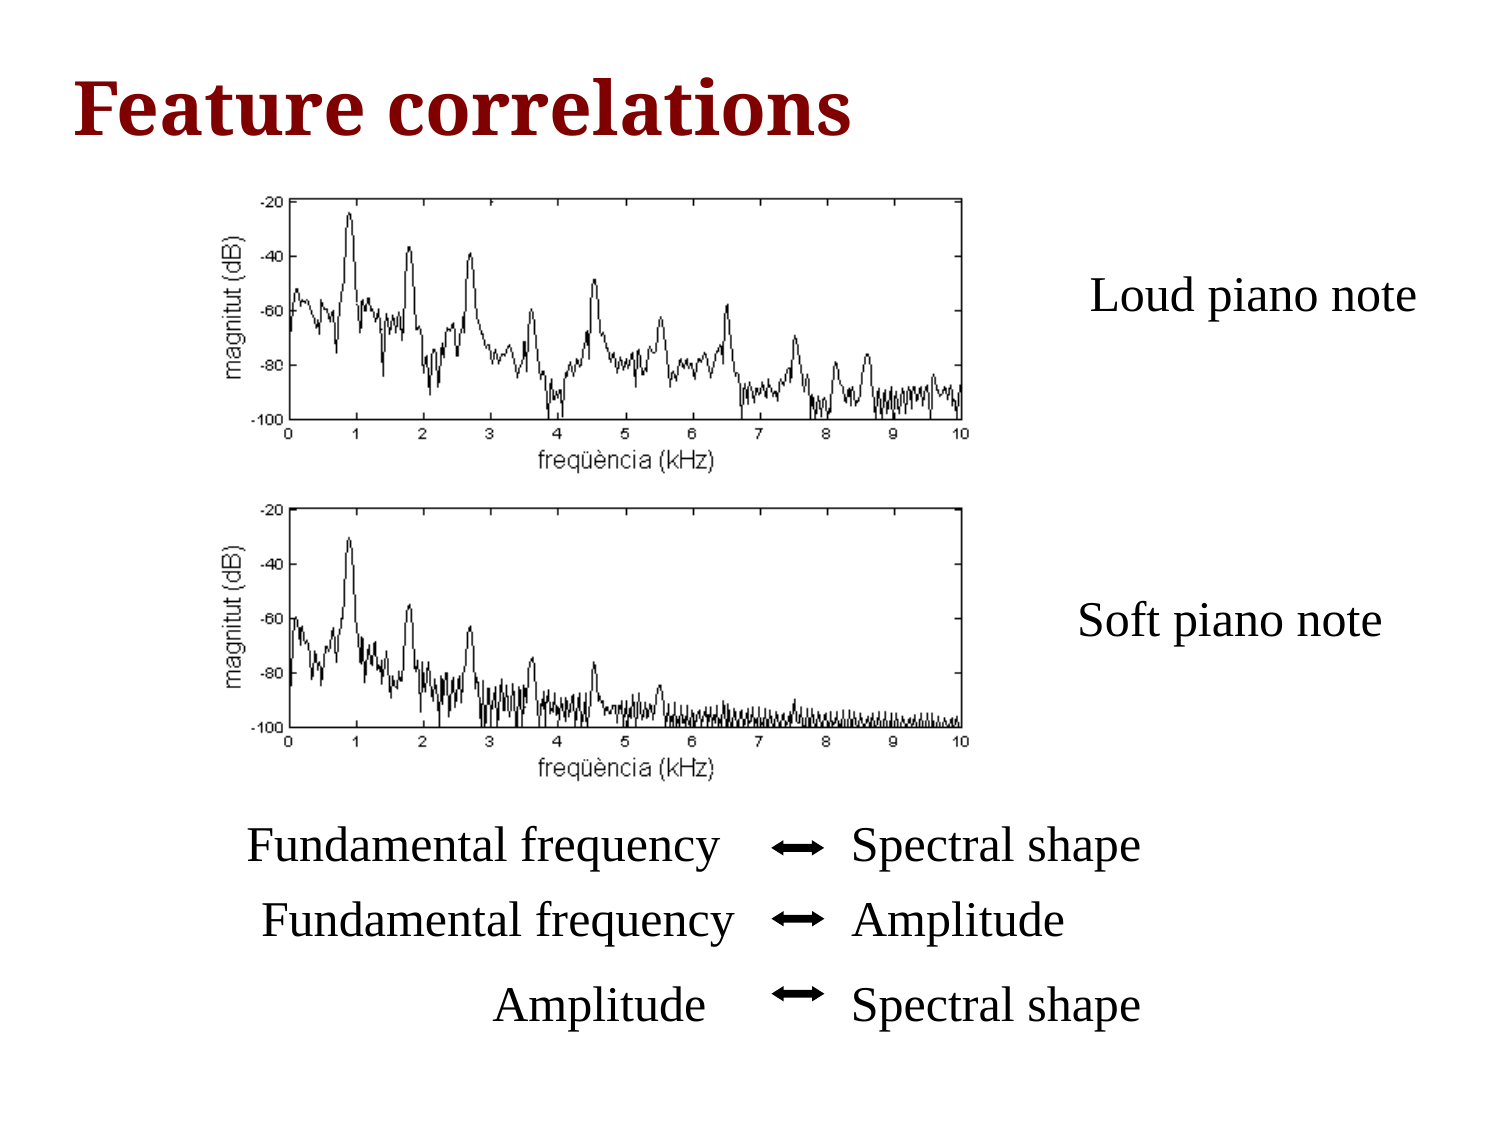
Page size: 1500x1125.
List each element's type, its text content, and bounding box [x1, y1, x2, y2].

title Feature correlations [73, 9, 1350, 198]
text_box Spectral shape [836, 959, 1288, 1039]
text_box Spectral shape [836, 800, 1288, 879]
text_box Amplitude [836, 875, 1175, 954]
text_box [772, 841, 823, 855]
text_box [772, 987, 823, 1000]
text_box Soft piano note [1062, 575, 1398, 654]
text_box Amplitude [465, 959, 722, 1039]
picture [177, 198, 1050, 800]
text_box Fundamental frequency [233, 875, 751, 955]
text_box Loud piano note [1074, 249, 1433, 329]
text_box [772, 912, 823, 925]
text_box Fundamental frequency [224, 800, 755, 879]
